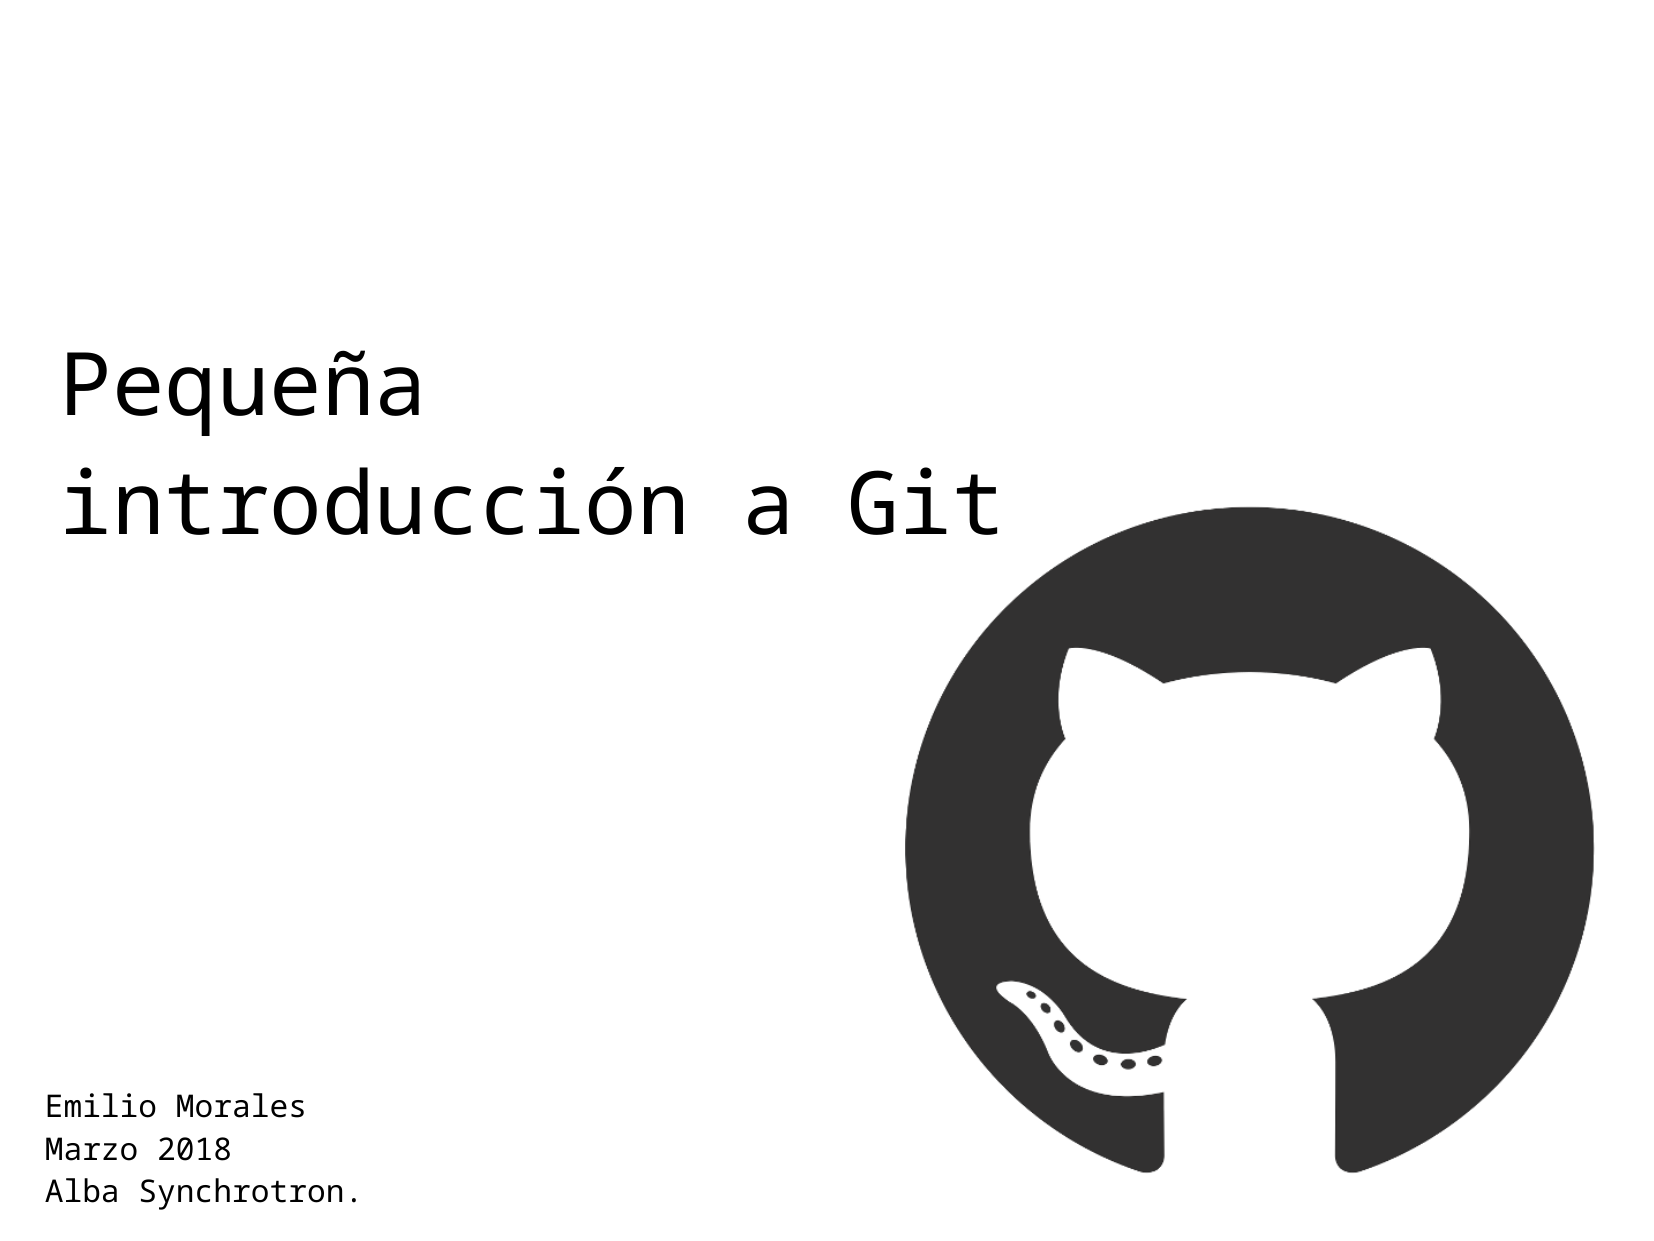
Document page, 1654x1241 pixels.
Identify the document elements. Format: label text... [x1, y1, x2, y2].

picture [870, 480, 1621, 1201]
text_box Emilio Morales Marzo 2018 Alba Synchrotron. [30, 1076, 736, 1201]
text_box Pequeña introducción a Git [45, 315, 1036, 541]
